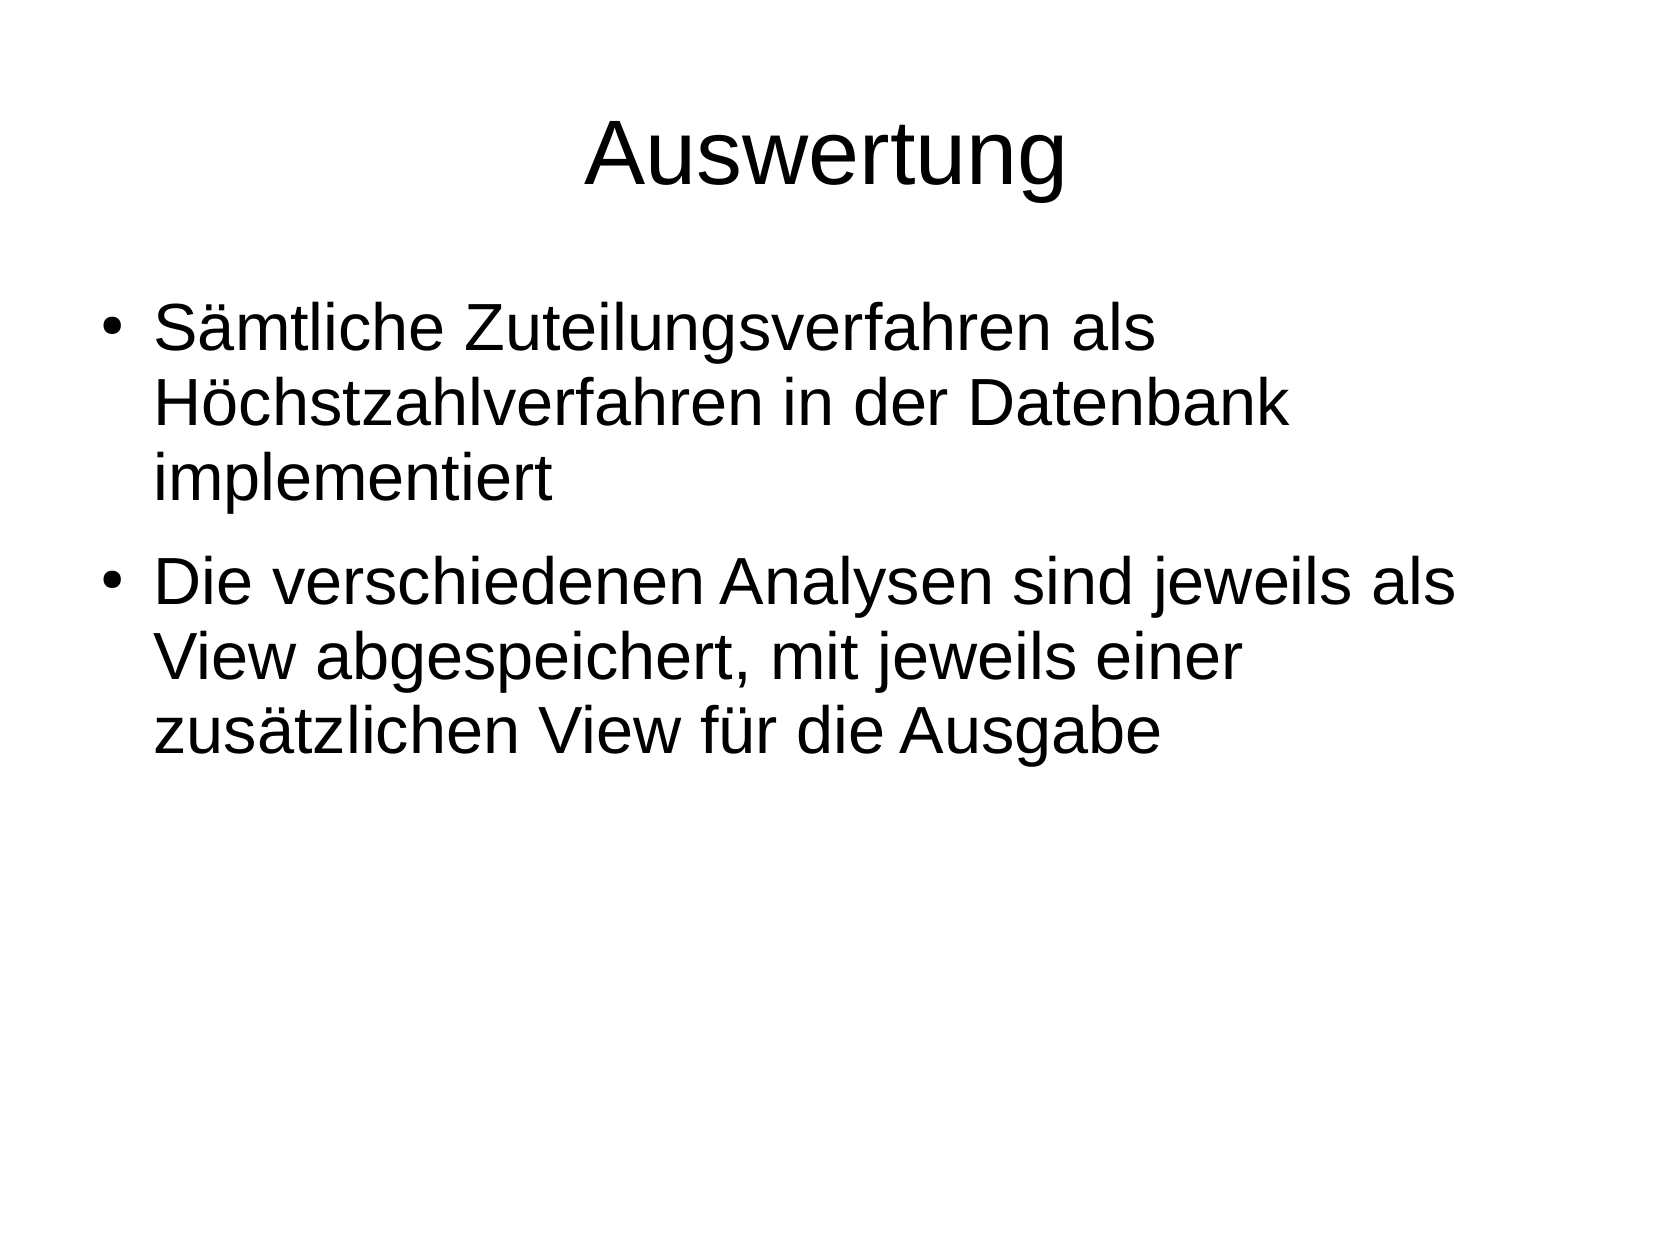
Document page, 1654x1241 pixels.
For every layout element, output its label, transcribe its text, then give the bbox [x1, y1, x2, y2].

list Sämtliche Zuteilungsverfahren als Höchstzahlverfahren in der Datenbank implementiert Die verschiedenen Analysen sind jeweils als View abgespeichert, mit jeweils einer zusätzlichen View für die Ausgabe [82, 290, 1571, 1010]
title Auswertung [82, 49, 1571, 257]
